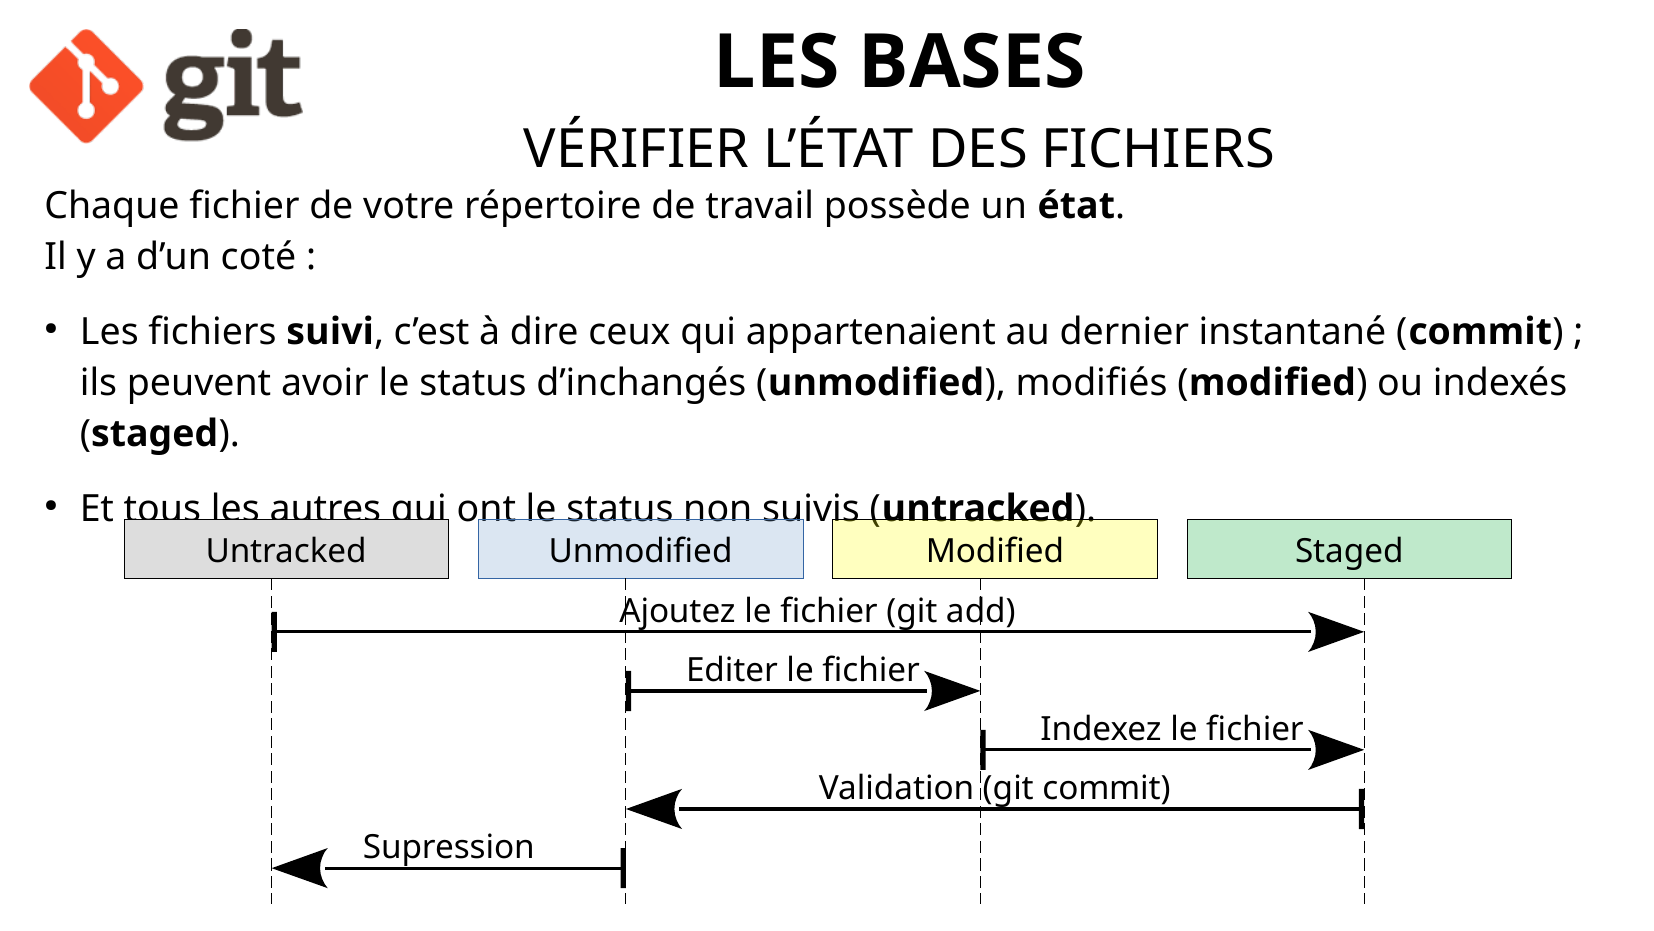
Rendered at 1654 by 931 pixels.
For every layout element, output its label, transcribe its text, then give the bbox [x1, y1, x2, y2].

picture [29, 29, 303, 144]
text_box Staged [1187, 519, 1512, 579]
text_box Chaque fichier de votre répertoire de travail possède un état. Il y a d’un coté : Les fichiers suivi, c’est à dire ceux qui appartenaient au dernier instantané (commit) ; ils peuvent avoir le status d’inchangés (unmodified), modifiés (modified) ou indexés (staged). Et tous les autres qui ont le status non suivis (untracked). [29, 171, 1625, 486]
text_box Unmodified [478, 519, 804, 579]
text_box Untracked [124, 519, 449, 579]
text_box Les bases Vérifier l’état des fichiers [529, 0, 1270, 171]
text_box Modified [832, 519, 1158, 579]
